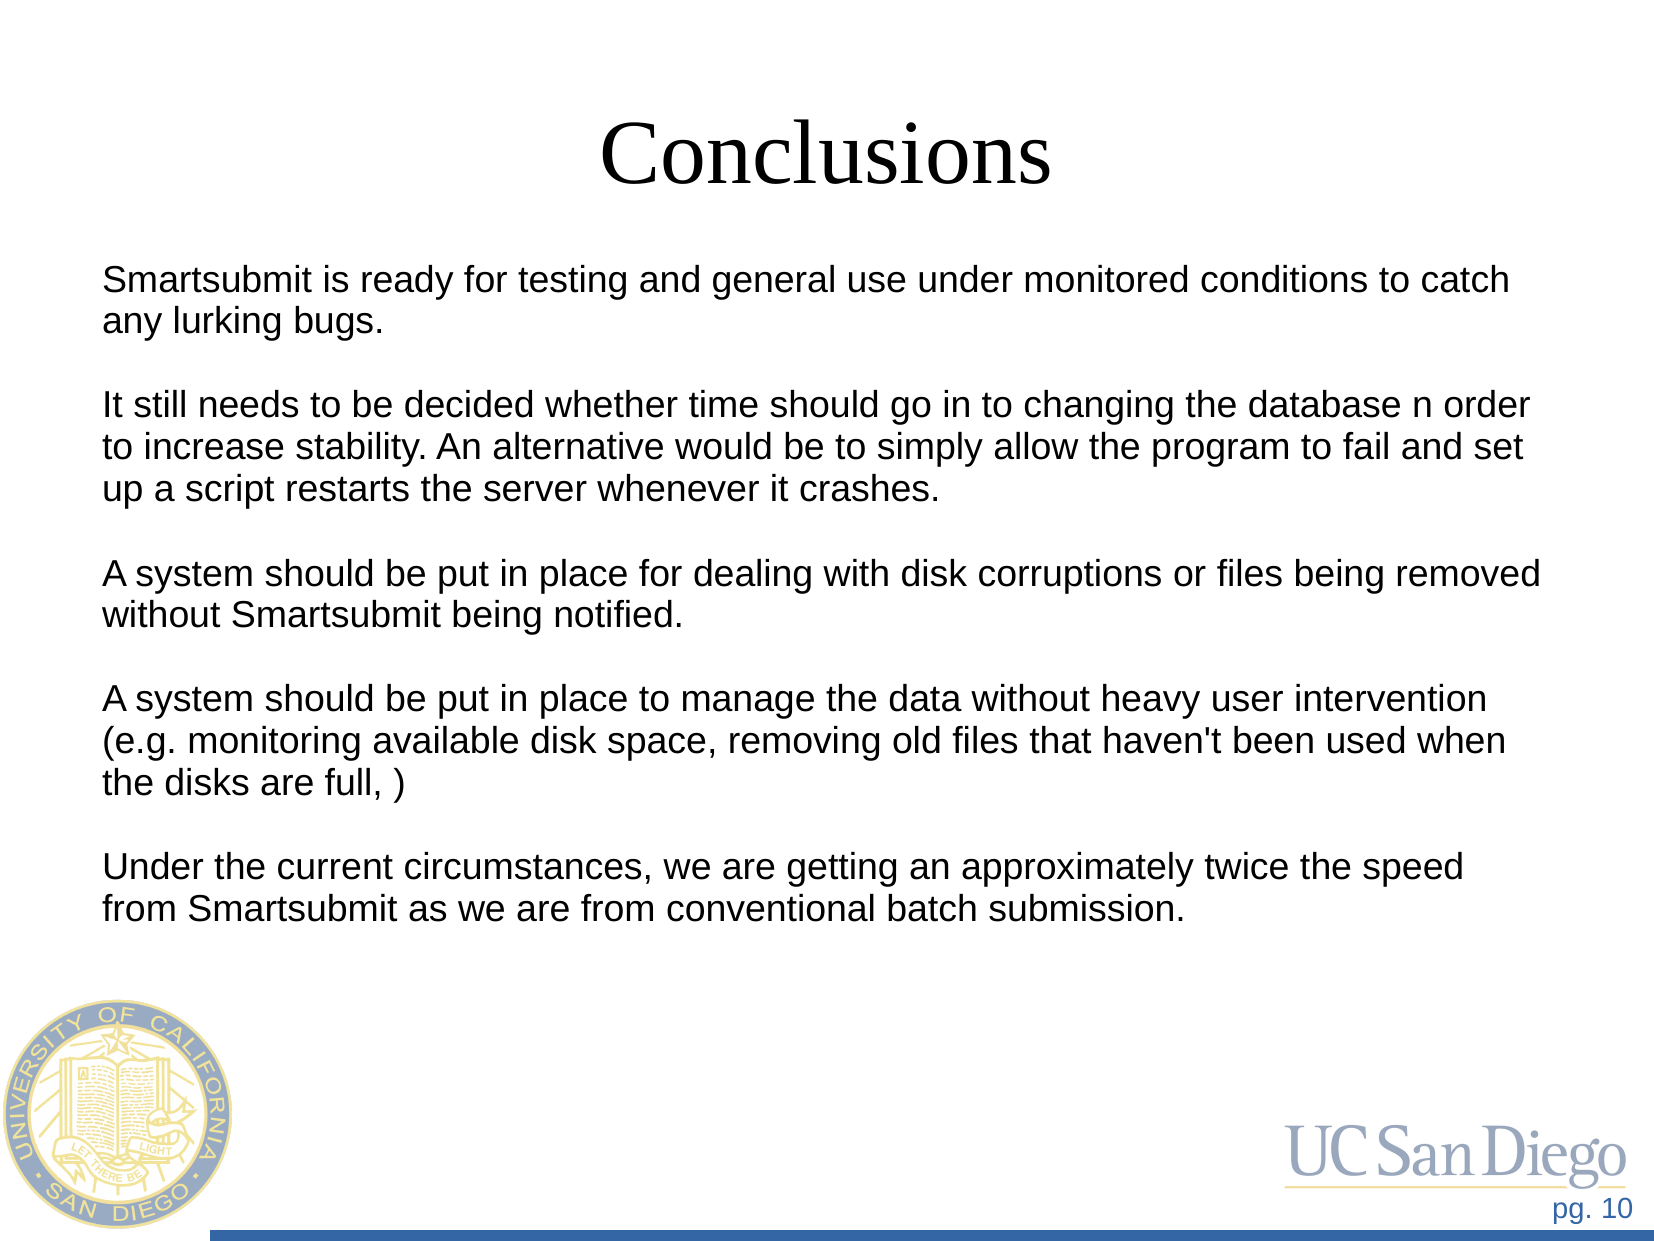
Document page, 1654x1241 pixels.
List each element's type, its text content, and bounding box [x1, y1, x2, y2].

subtitle [82, 290, 1571, 1010]
text_box Smartsubmit is ready for testing and general use under monitored conditions to catch any lurking bugs. It still needs to be decided whether time should go in to changing the database n order to increase stability. An alternative would be to simply allow the program to fail and set up a script restarts the server whenever it crashes. A system should be put in place for dealing with disk corruptions or files being removed without Smartsubmit being notified. A system should be put in place to manage the data without heavy user intervention (e.g. monitoring available disk space, removing old files that haven't been used when the disks are full, ) Under the current circumstances, we are getting an approximately twice the speed from Smartsubmit as we are from conventional batch submission. [87, 250, 1558, 940]
title Conclusions [82, 49, 1571, 257]
